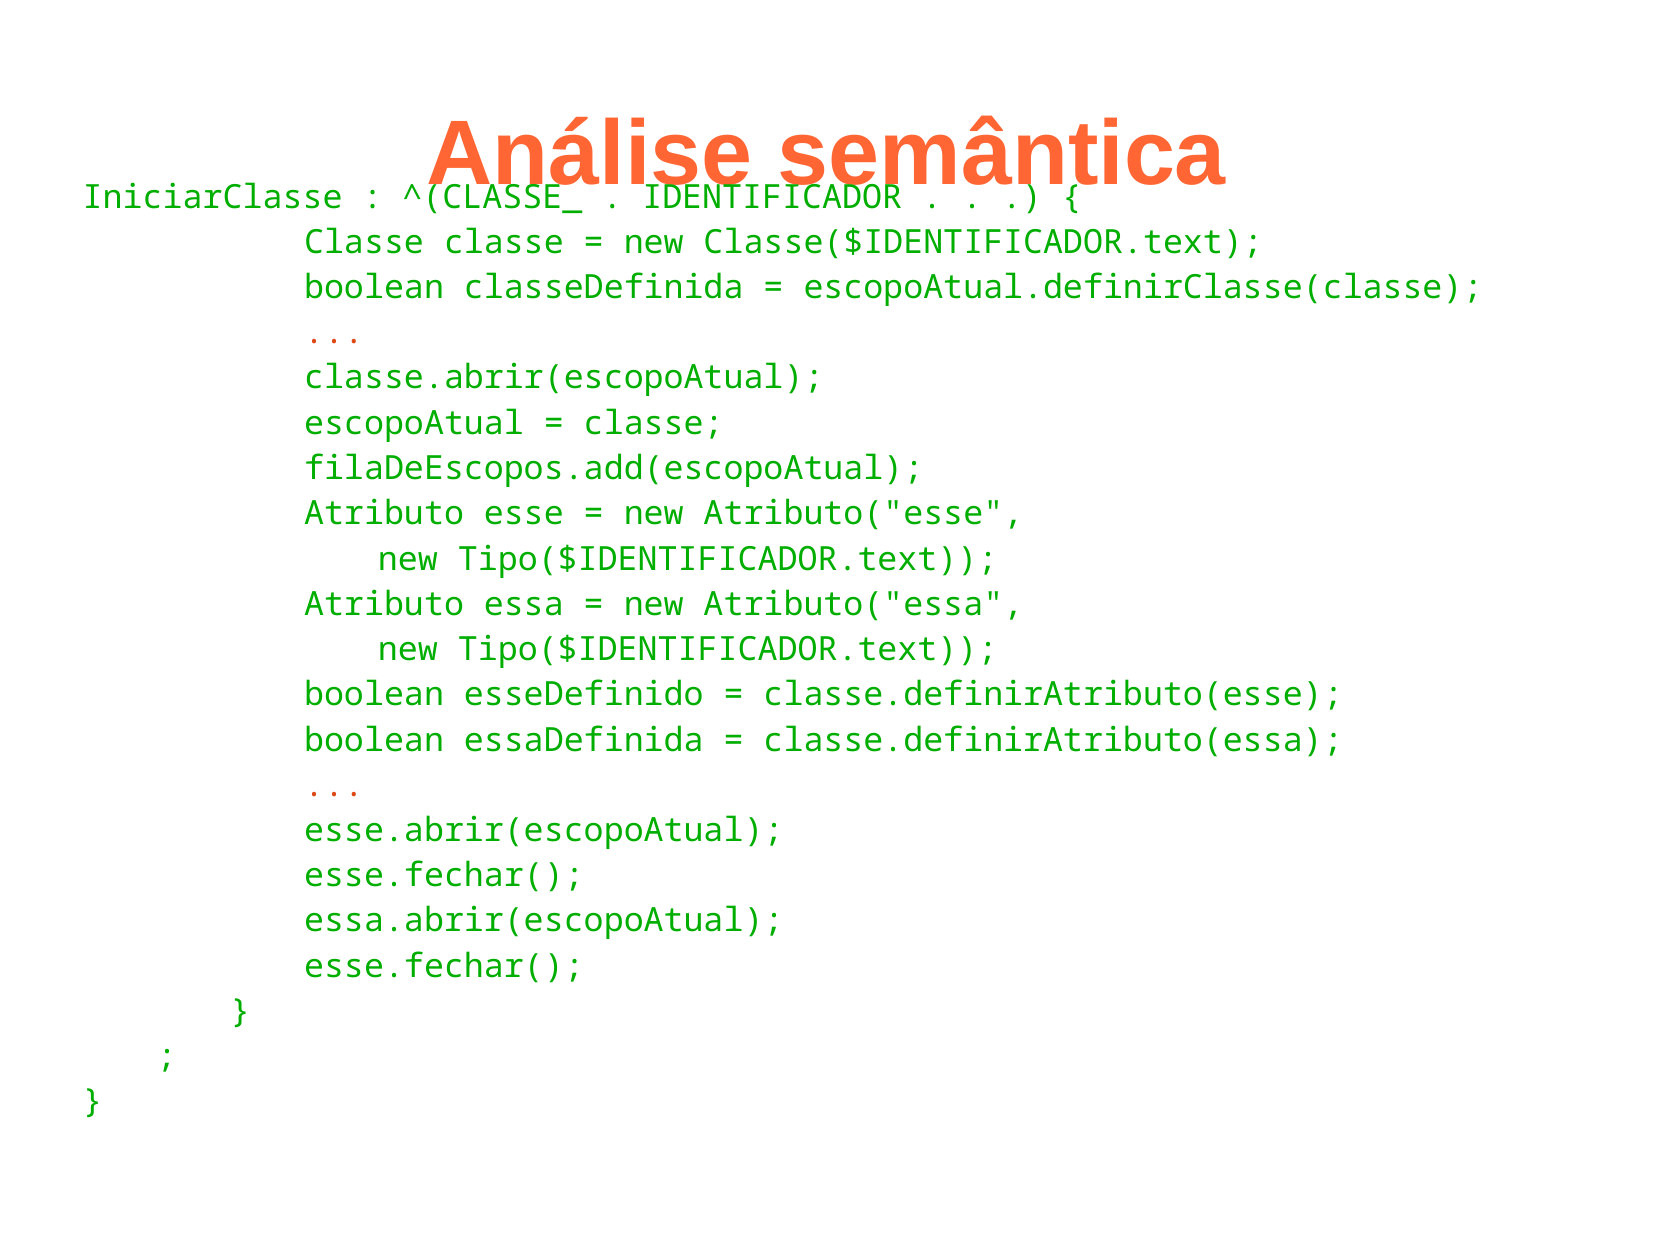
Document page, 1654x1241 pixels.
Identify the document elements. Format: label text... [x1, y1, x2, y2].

title Análise semântica [82, 49, 1571, 257]
subtitle IniciarClasse : ^(CLASSE_ . IDENTIFICADOR . . .) { Classe classe = new Classe($IDENTIFICADOR.text); boolean classeDefinida = escopoAtual.definirClasse(classe); ... classe.abrir(escopoAtual); escopoAtual = classe; filaDeEscopos.add(escopoAtual); Atributo esse = new Atributo("esse", new Tipo($IDENTIFICADOR.text)); Atributo essa = new Atributo("essa", new Tipo($IDENTIFICADOR.text)); boolean esseDefinido = classe.definirAtributo(esse); boolean essaDefinida = classe.definirAtributo(essa); ... esse.abrir(escopoAtual); esse.fechar(); essa.abrir(escopoAtual); esse.fechar(); } ; } [82, 240, 1538, 1055]
